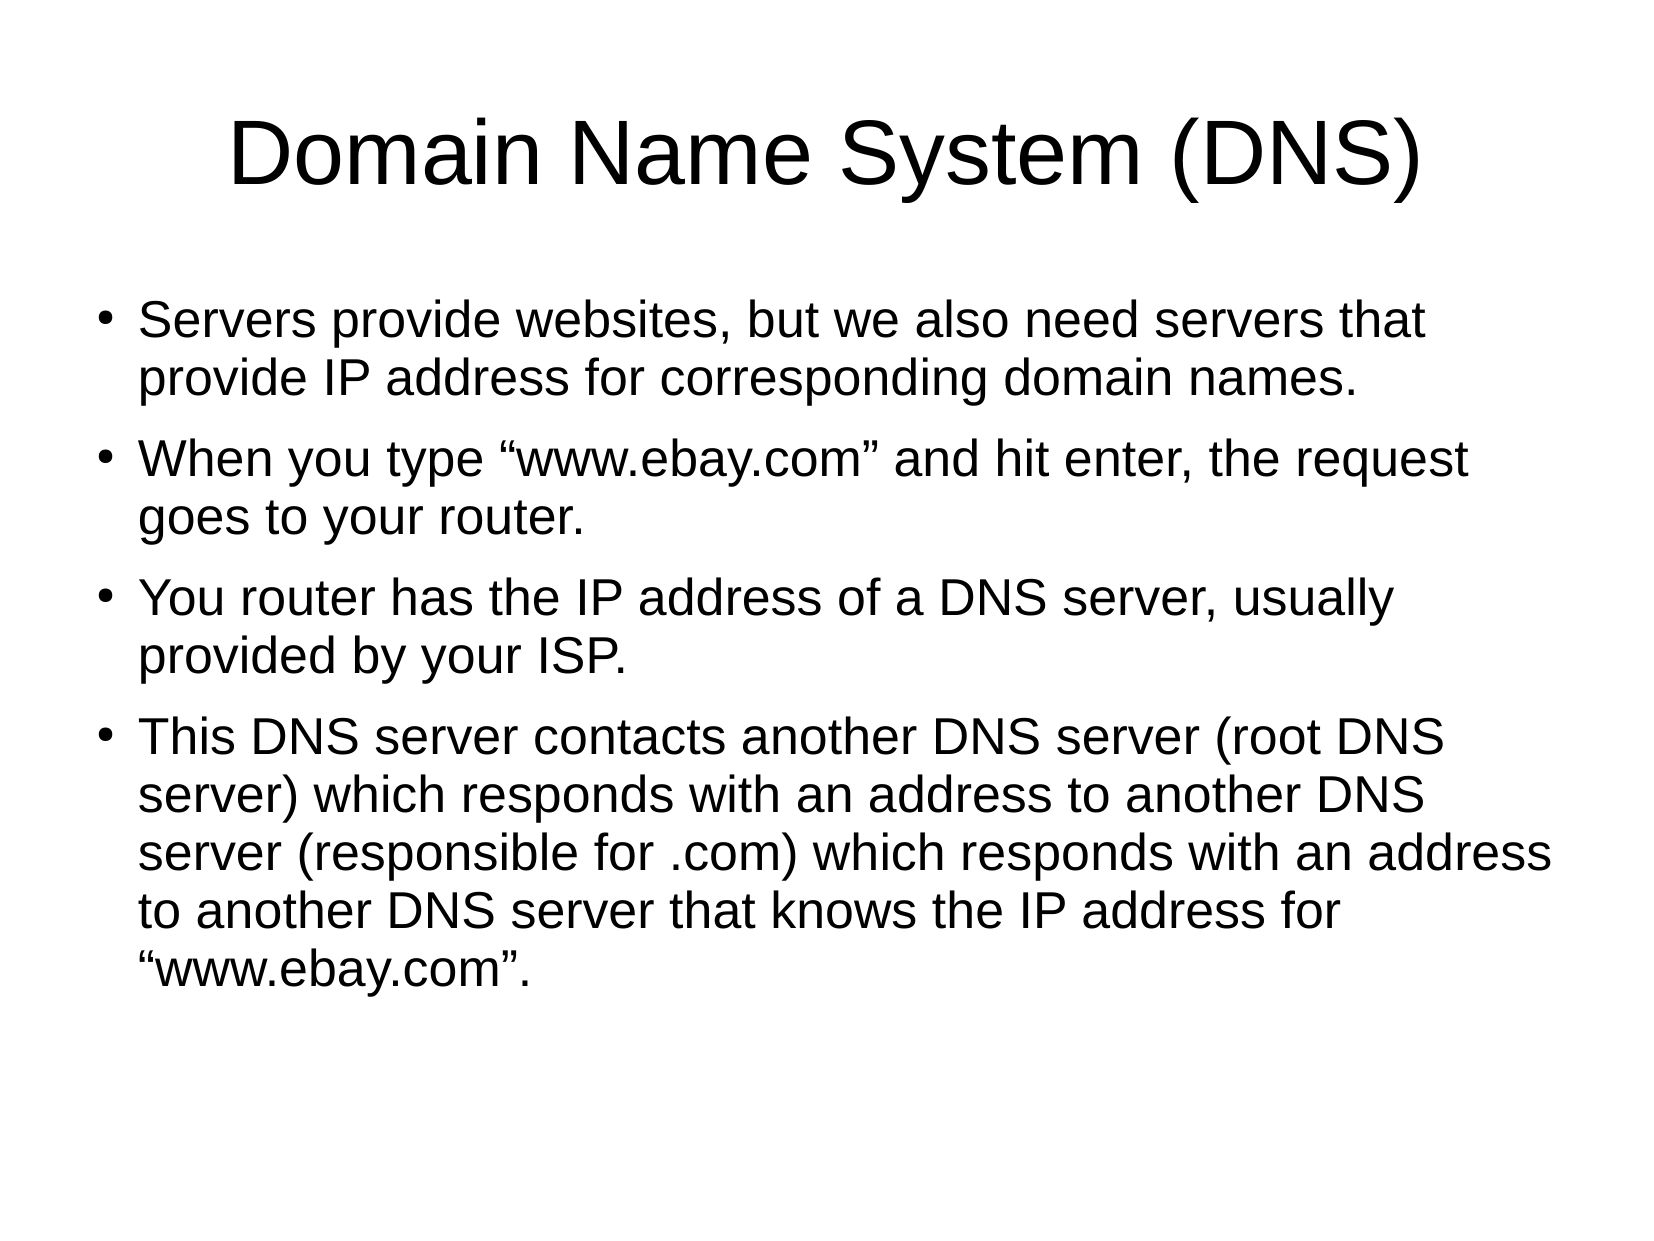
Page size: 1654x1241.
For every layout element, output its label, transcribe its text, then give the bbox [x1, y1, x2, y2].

list Servers provide websites, but we also need servers that provide IP address for corresponding domain names. When you type “www.ebay.com” and hit enter, the request goes to your router. You router has the IP address of a DNS server, usually provided by your ISP. This DNS server contacts another DNS server (root DNS server) which responds with an address to another DNS server (responsible for .com) which responds with an address to another DNS server that knows the IP address for “www.ebay.com”. [82, 290, 1571, 1010]
title Domain Name System (DNS) [82, 49, 1571, 257]
